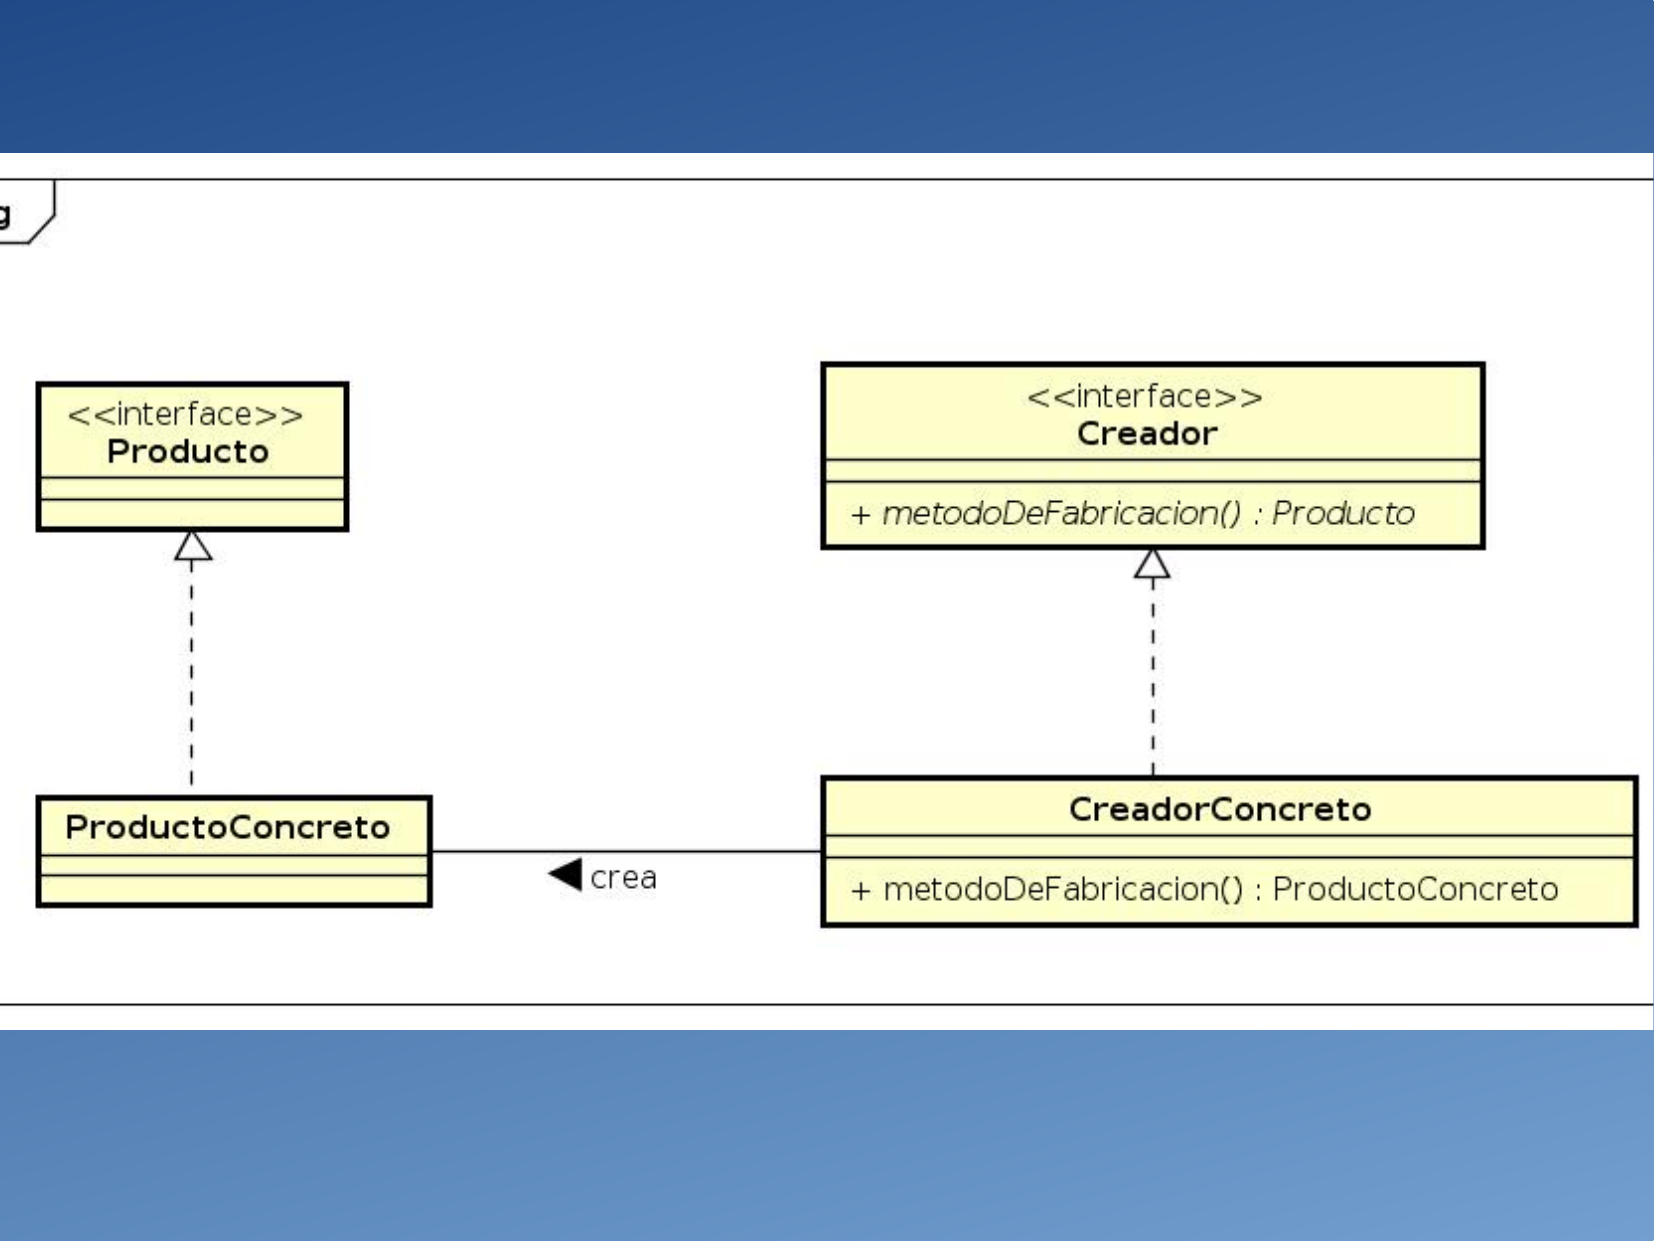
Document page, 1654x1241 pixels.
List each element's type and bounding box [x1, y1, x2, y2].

picture [0, 153, 1654, 1030]
